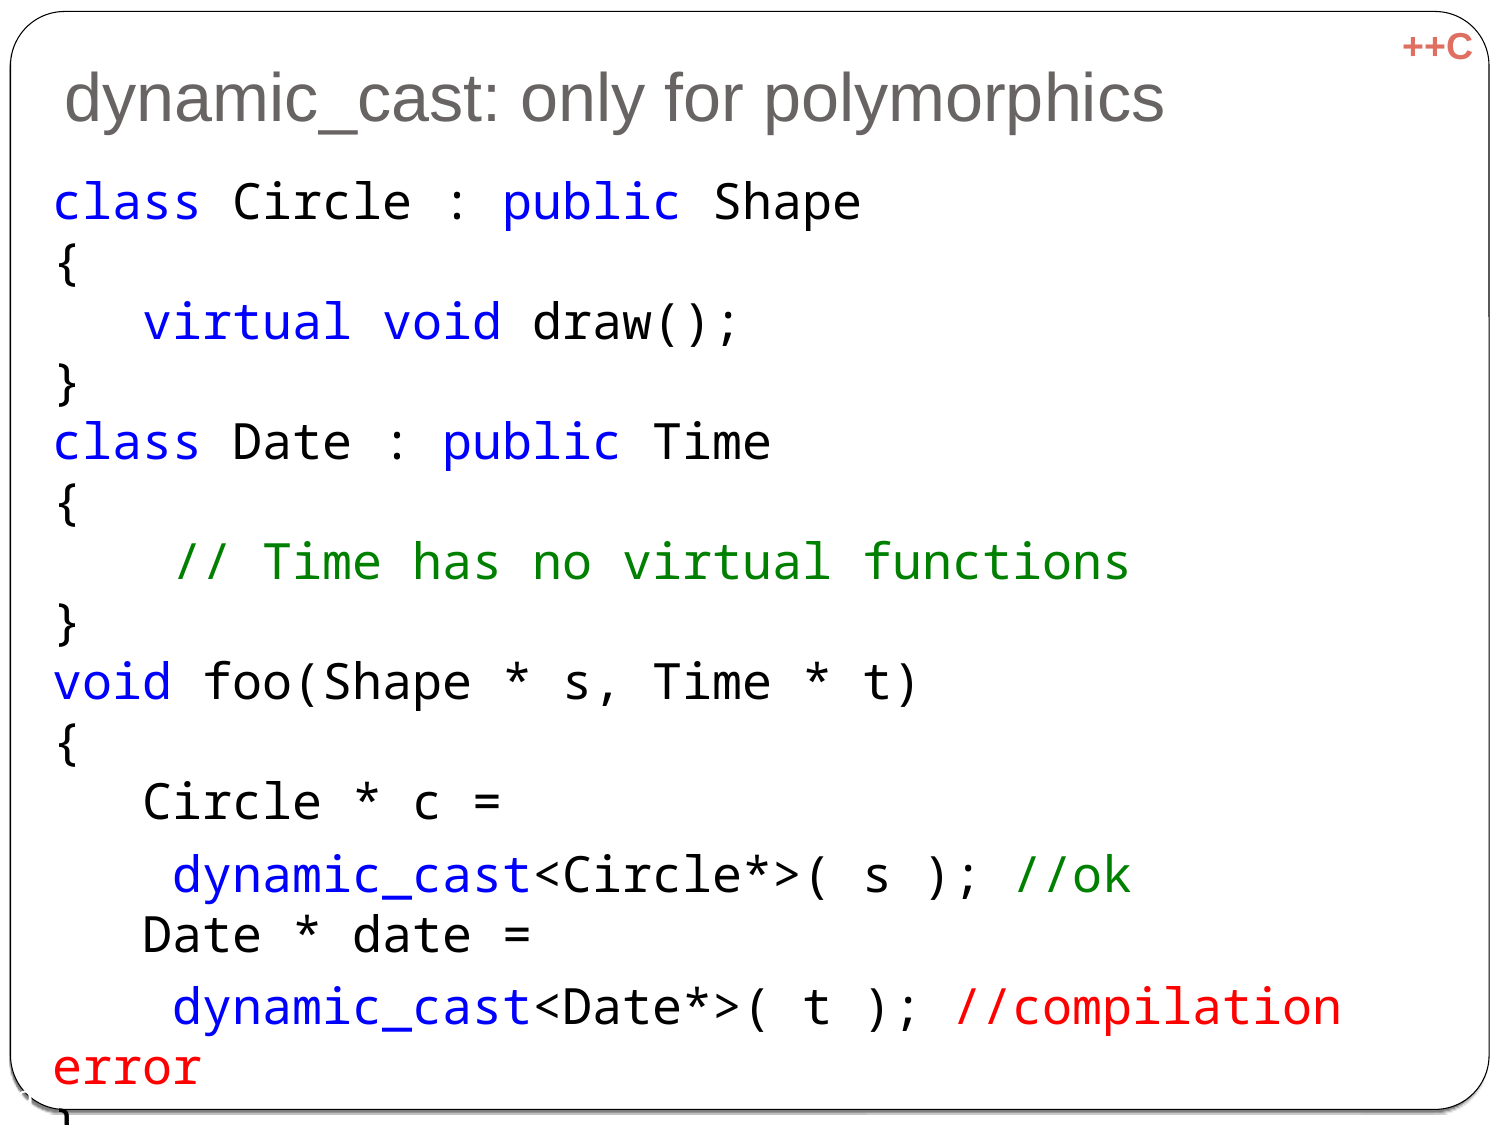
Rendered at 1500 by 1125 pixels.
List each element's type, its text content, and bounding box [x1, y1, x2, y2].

list class Circle : public Shape { virtual void draw(); } class Date : public Time { // Time has no virtual functions } void foo(Shape * s, Time * t) { Circle * c = dynamic_cast<Circle*>( s ); //ok Date * date = dynamic_cast<Date*>( t ); //compilation error } [37, 162, 1463, 1088]
title dynamic_cast: only for polymorphics [50, 45, 1450, 150]
slide_number <number> [0, 1074, 50, 1125]
